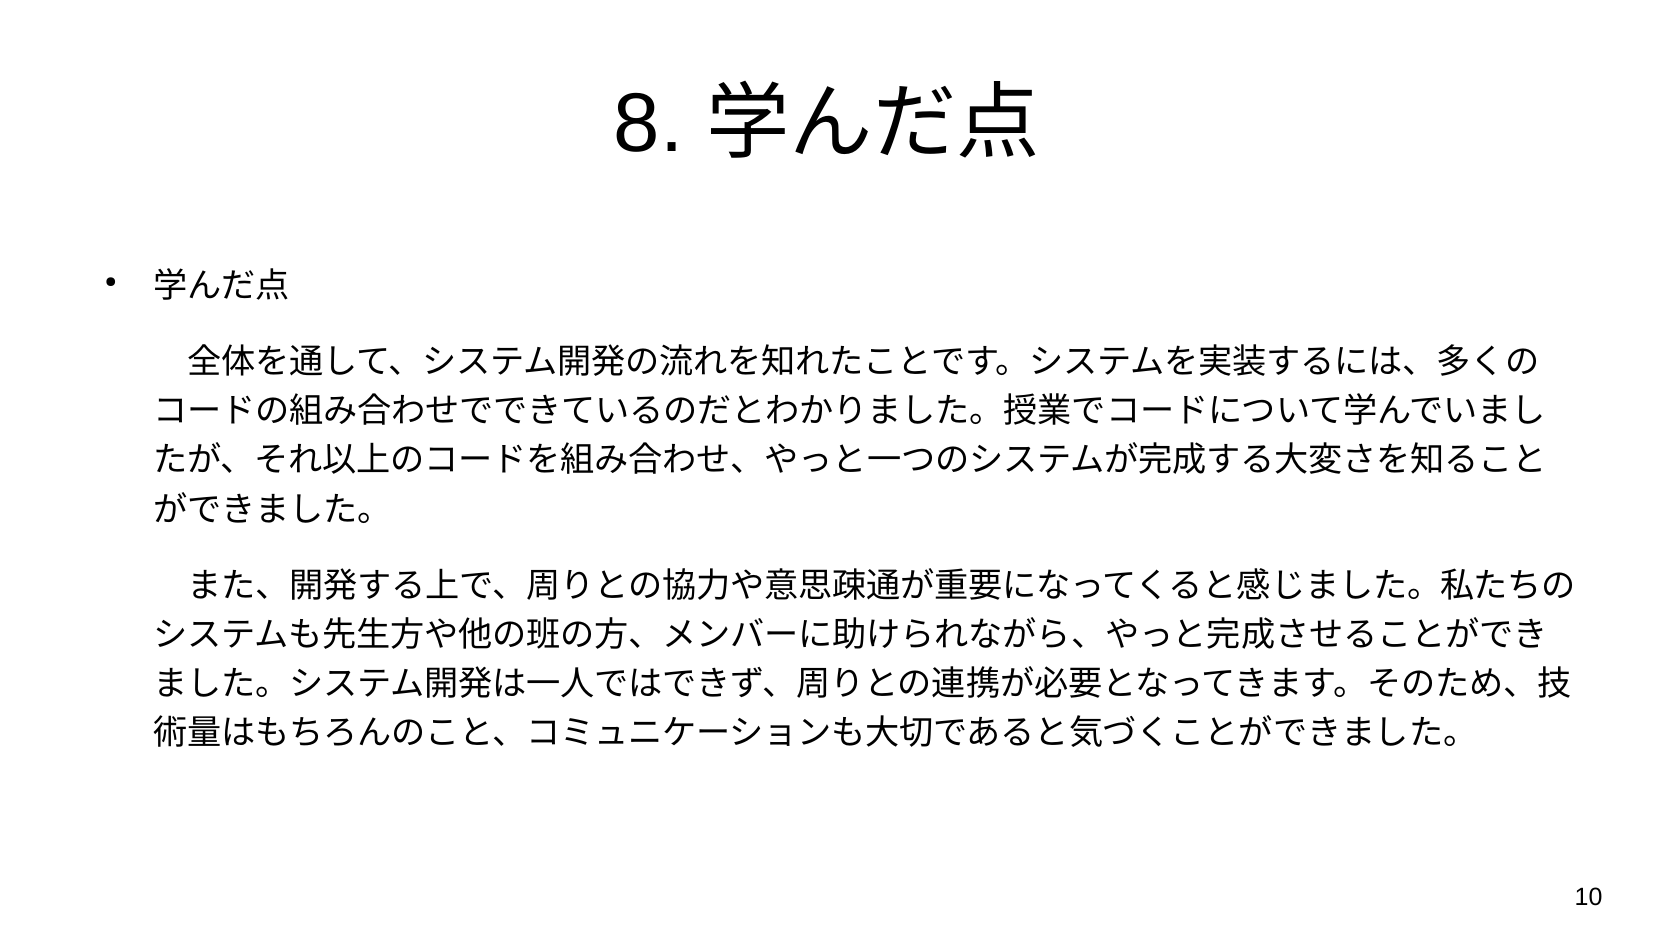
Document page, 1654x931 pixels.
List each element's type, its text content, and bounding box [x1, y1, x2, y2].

title 8. 学んだ点 [82, 37, 1571, 193]
text_box <番号> [1580, 875, 1654, 931]
list 学んだ点 全体を通して、システム開発の流れを知れたことです。システムを実装するには、多くのコードの組み合わせでできているのだとわかりました。授業でコードについて学んでいましたが、それ以上のコードを組み合わせ、やっと一つのシステムが完成する大変さを知ることができました。 また、開発する上で、周りとの協力や意思疎通が重要になってくると感じました。私たちのシステムも先生方や他の班の方、メンバーに助けられながら、やっと完成させることができました。システム開発は一人ではできず、周りとの連携が必要となってきます。そのため、技術量はもちろんのこと、コミュニケーションも大切であると気づくことができました。 [88, 257, 1577, 798]
